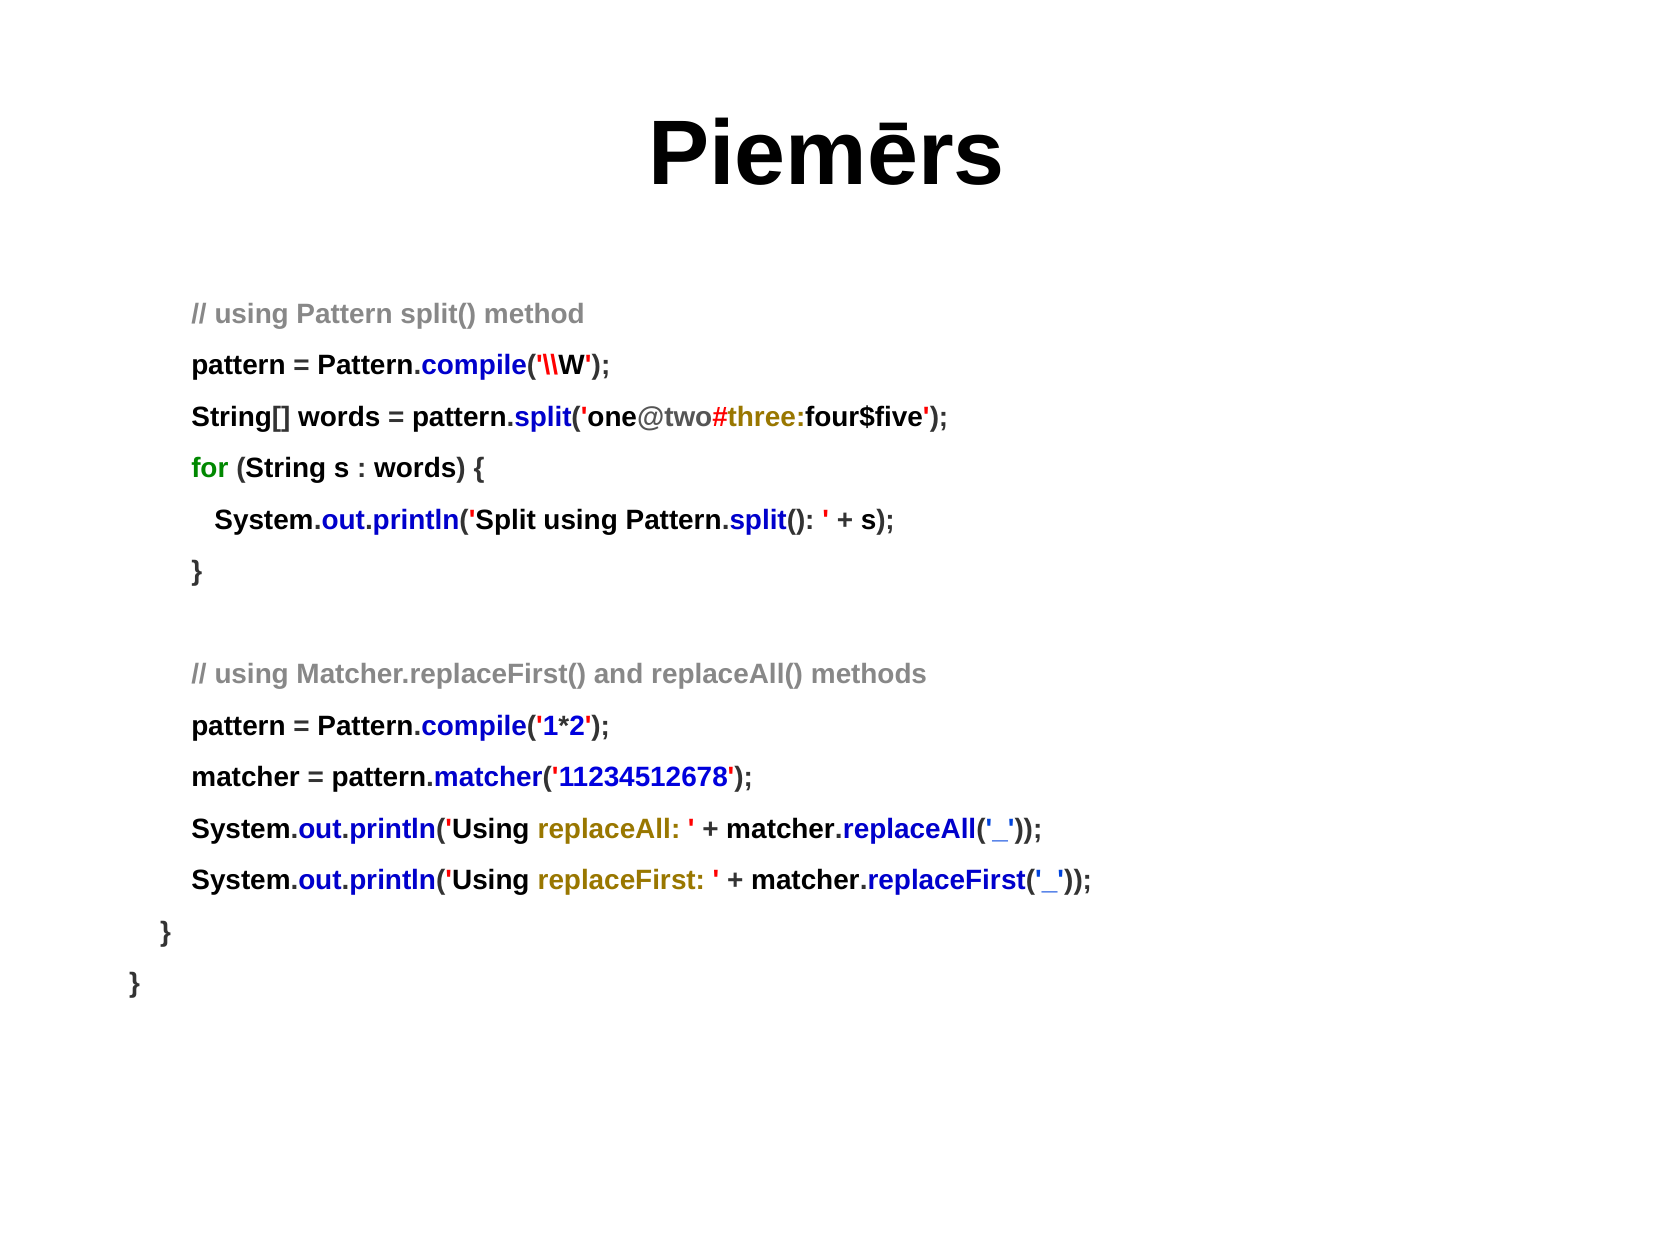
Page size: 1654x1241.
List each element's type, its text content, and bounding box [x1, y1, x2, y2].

title Piemērs [82, 49, 1571, 257]
list // using Pattern split() method pattern = Pattern.compile('\\W'); String[] words = pattern.split('one@two#three:four$five'); for (String s : words) { System.out.println('Split using Pattern.split(): ' + s); } // using Matcher.replaceFirst() and replaceAll() methods pattern = Pattern.compile('1*2'); matcher = pattern.matcher('11234512678'); System.out.println('Using replaceAll: ' + matcher.replaceAll('_')); System.out.println('Using replaceFirst: ' + matcher.replaceFirst('_')); } } [82, 290, 1538, 1010]
